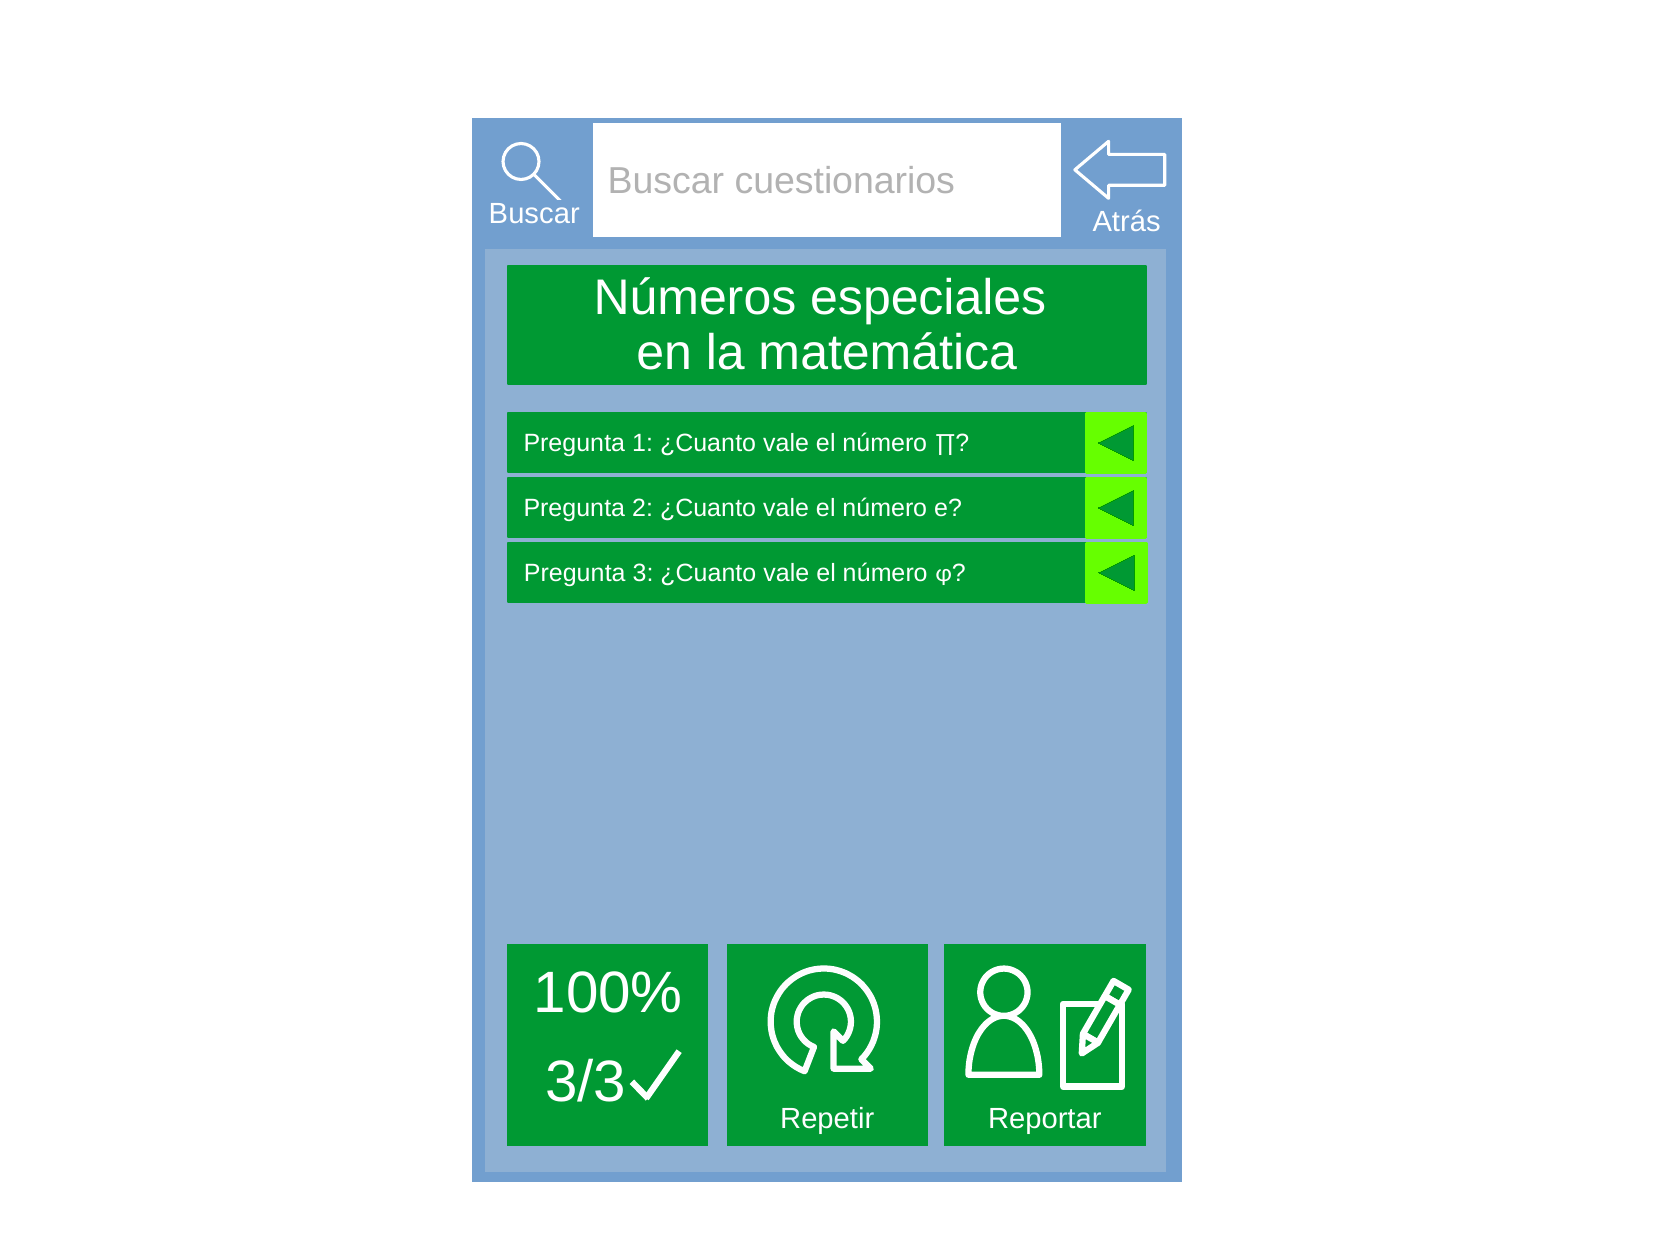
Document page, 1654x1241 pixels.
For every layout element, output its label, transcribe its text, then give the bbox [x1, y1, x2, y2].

text_box 100% [519, 956, 697, 1028]
text_box Números especiales en la matemática [507, 265, 1146, 384]
text_box Buscar [485, 201, 584, 225]
text_box Buscar cuestionarios [590, 121, 1063, 240]
text_box Pregunta 3: ¿Cuanto vale el número φ? [508, 543, 1086, 603]
text_box [472, 118, 1182, 1182]
text_box 3/3 [519, 1045, 626, 1117]
text_box Pregunta 2: ¿Cuanto vale el número e? [507, 478, 1086, 538]
text_box Atrás [1074, 209, 1179, 233]
text_box Pregunta 1: ¿Cuanto vale el número ∏? [507, 413, 1086, 473]
text_box Reportar [956, 1098, 1134, 1139]
